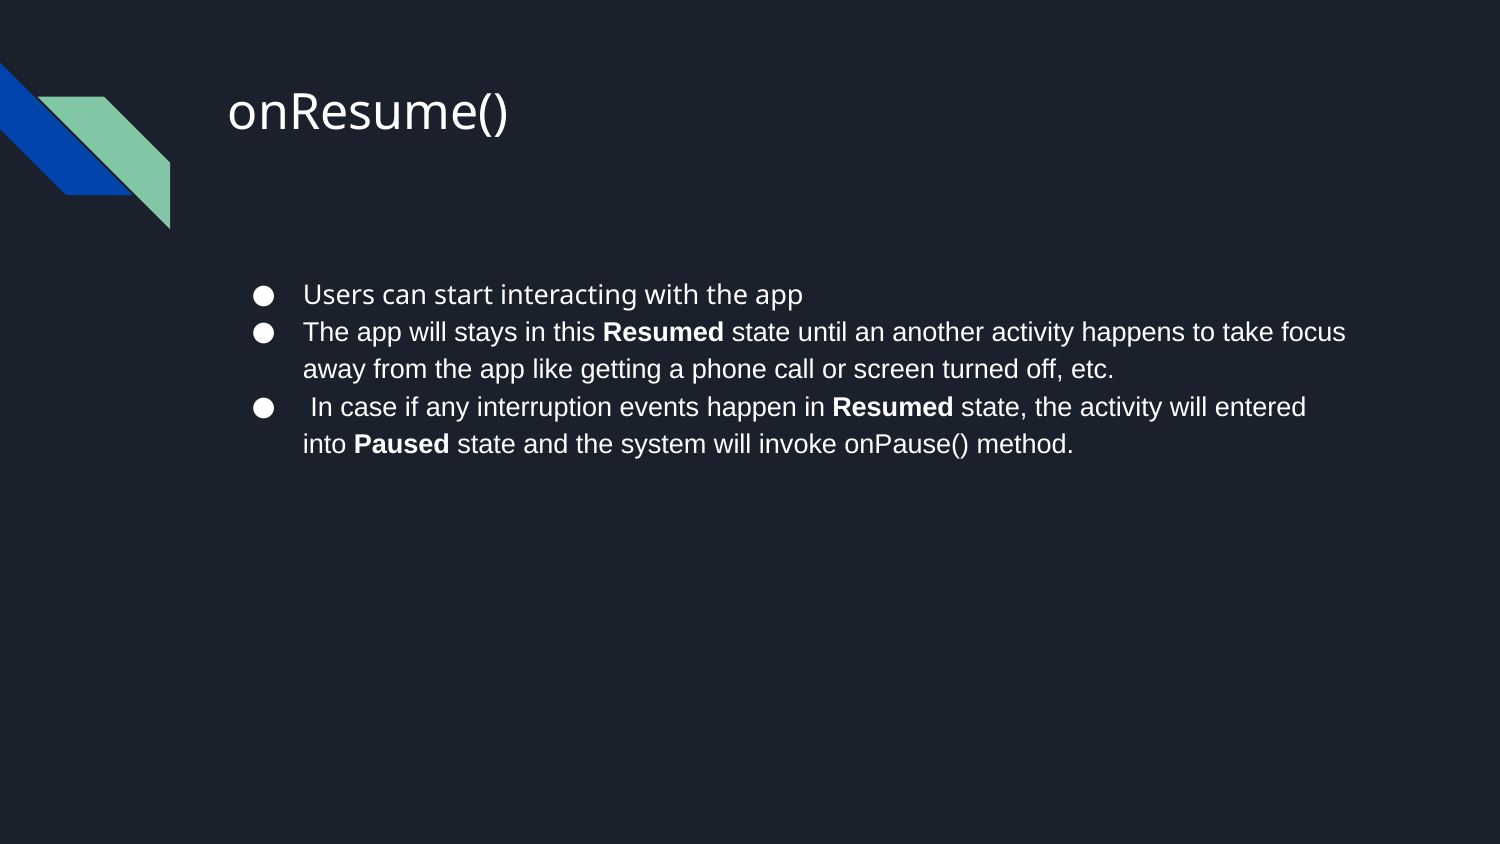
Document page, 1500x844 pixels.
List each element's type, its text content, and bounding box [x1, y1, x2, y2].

list Users can start interacting with the app The app will stays in this Resumed state until an another activity happens to take focus away from the app like getting a phone call or screen turned off, etc. In case if any interruption events happen in Resumed state, the activity will entered into Paused state and the system will invoke onPause() method. [212, 257, 1368, 735]
title onResume() [212, 64, 1368, 215]
